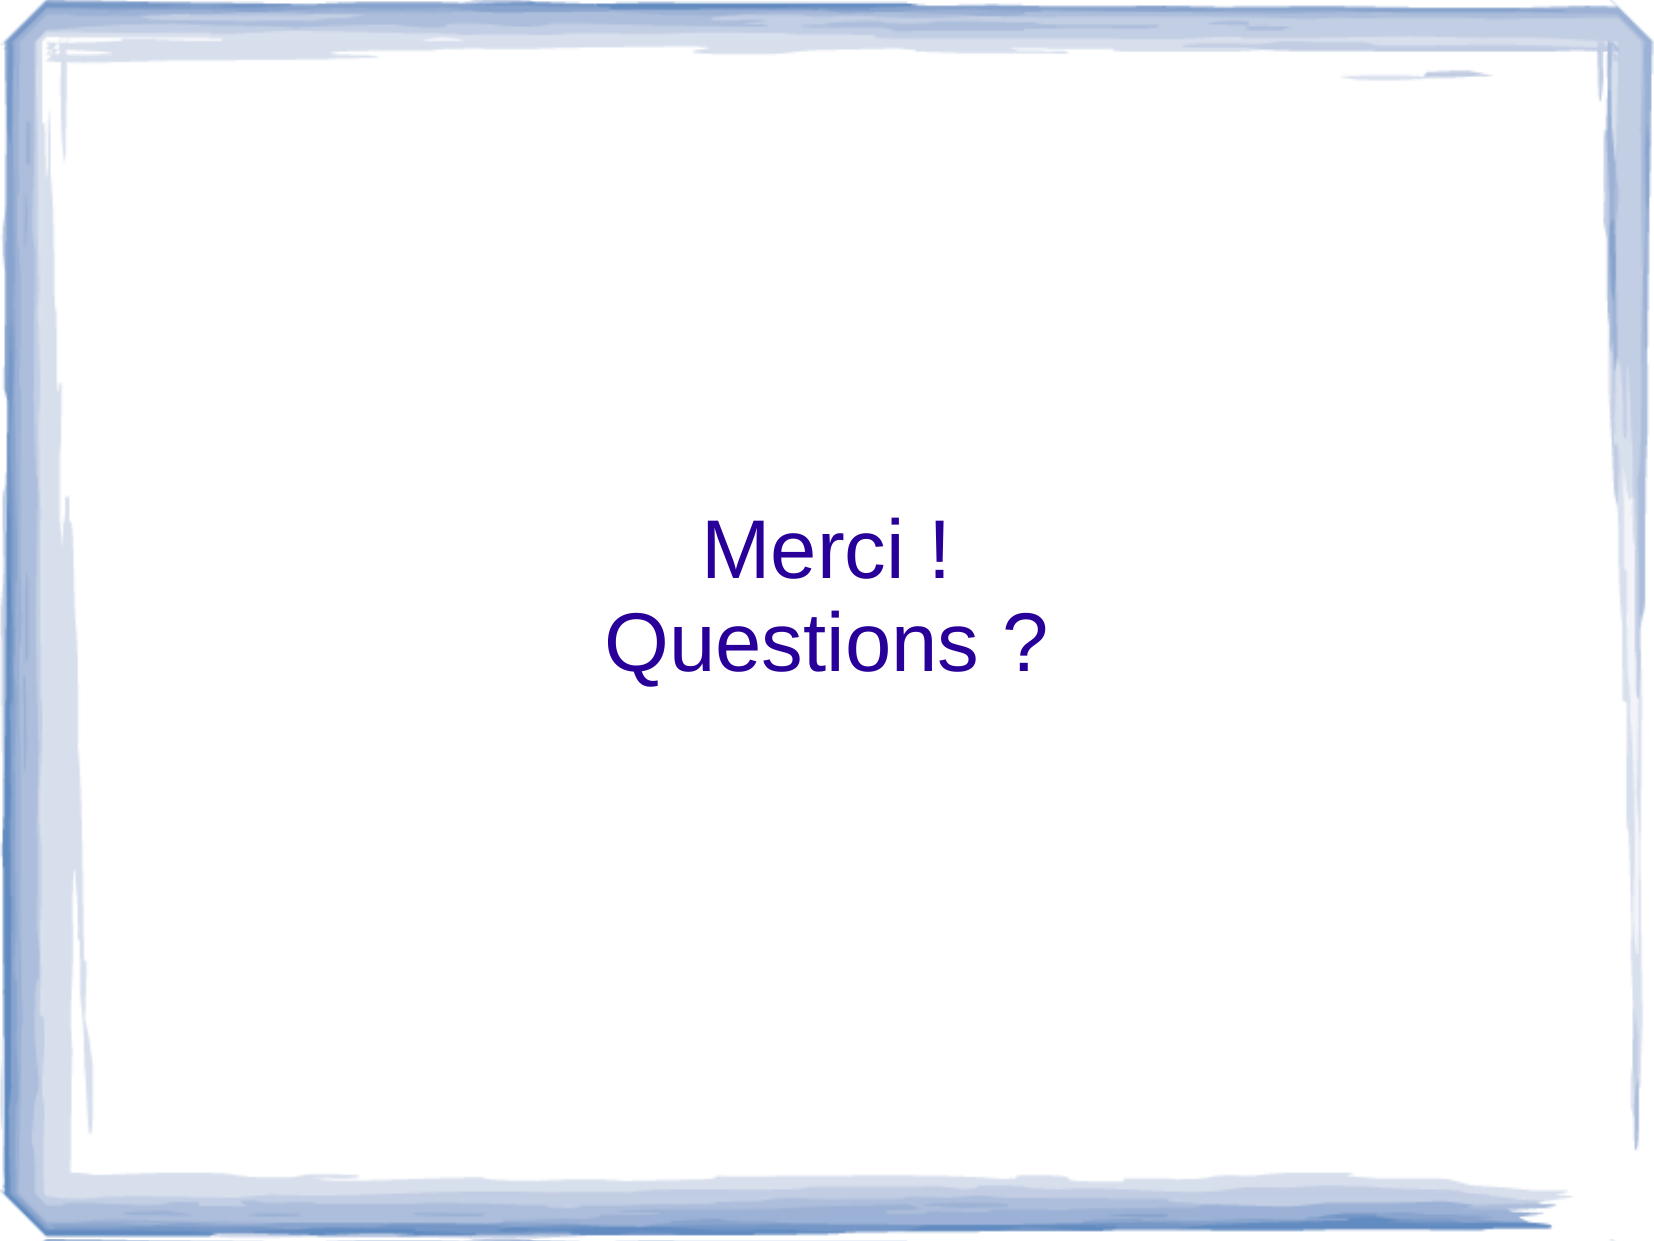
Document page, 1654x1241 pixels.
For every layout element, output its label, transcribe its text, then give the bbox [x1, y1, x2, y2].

picture [0, 0, 1654, 1241]
subtitle Merci ! Questions ? [82, 56, 1571, 1136]
